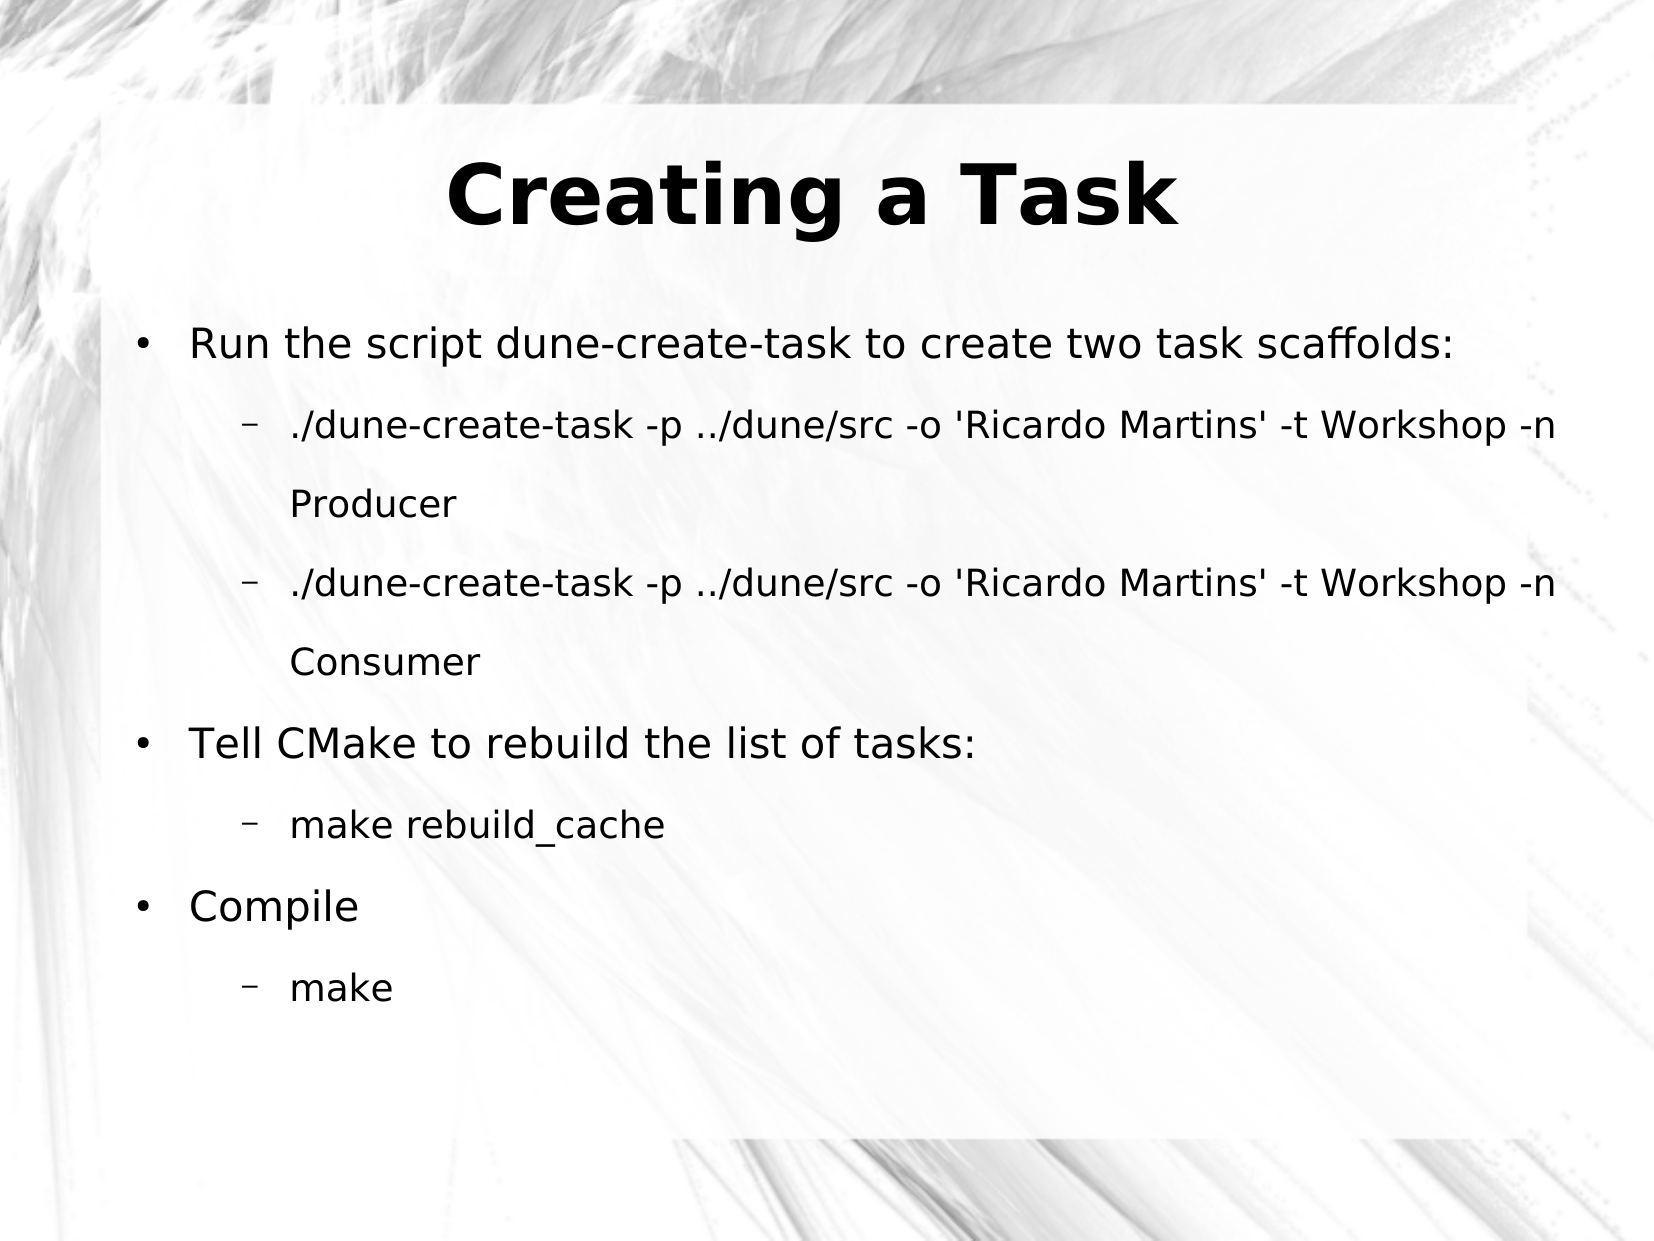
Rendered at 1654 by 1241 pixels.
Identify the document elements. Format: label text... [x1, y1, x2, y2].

list Run the script dune-create-task to create two task scaffolds: ./dune-create-task -p ../dune/src -o 'Ricardo Martins' -t Workshop -n Producer ./dune-create-task -p ../dune/src -o 'Ricardo Martins' -t Workshop -n Consumer Tell CMake to rebuild the list of tasks: make rebuild_cache Compile make [118, 319, 1571, 1094]
picture [0, 0, 1654, 1241]
title Creating a Task [118, 112, 1506, 281]
